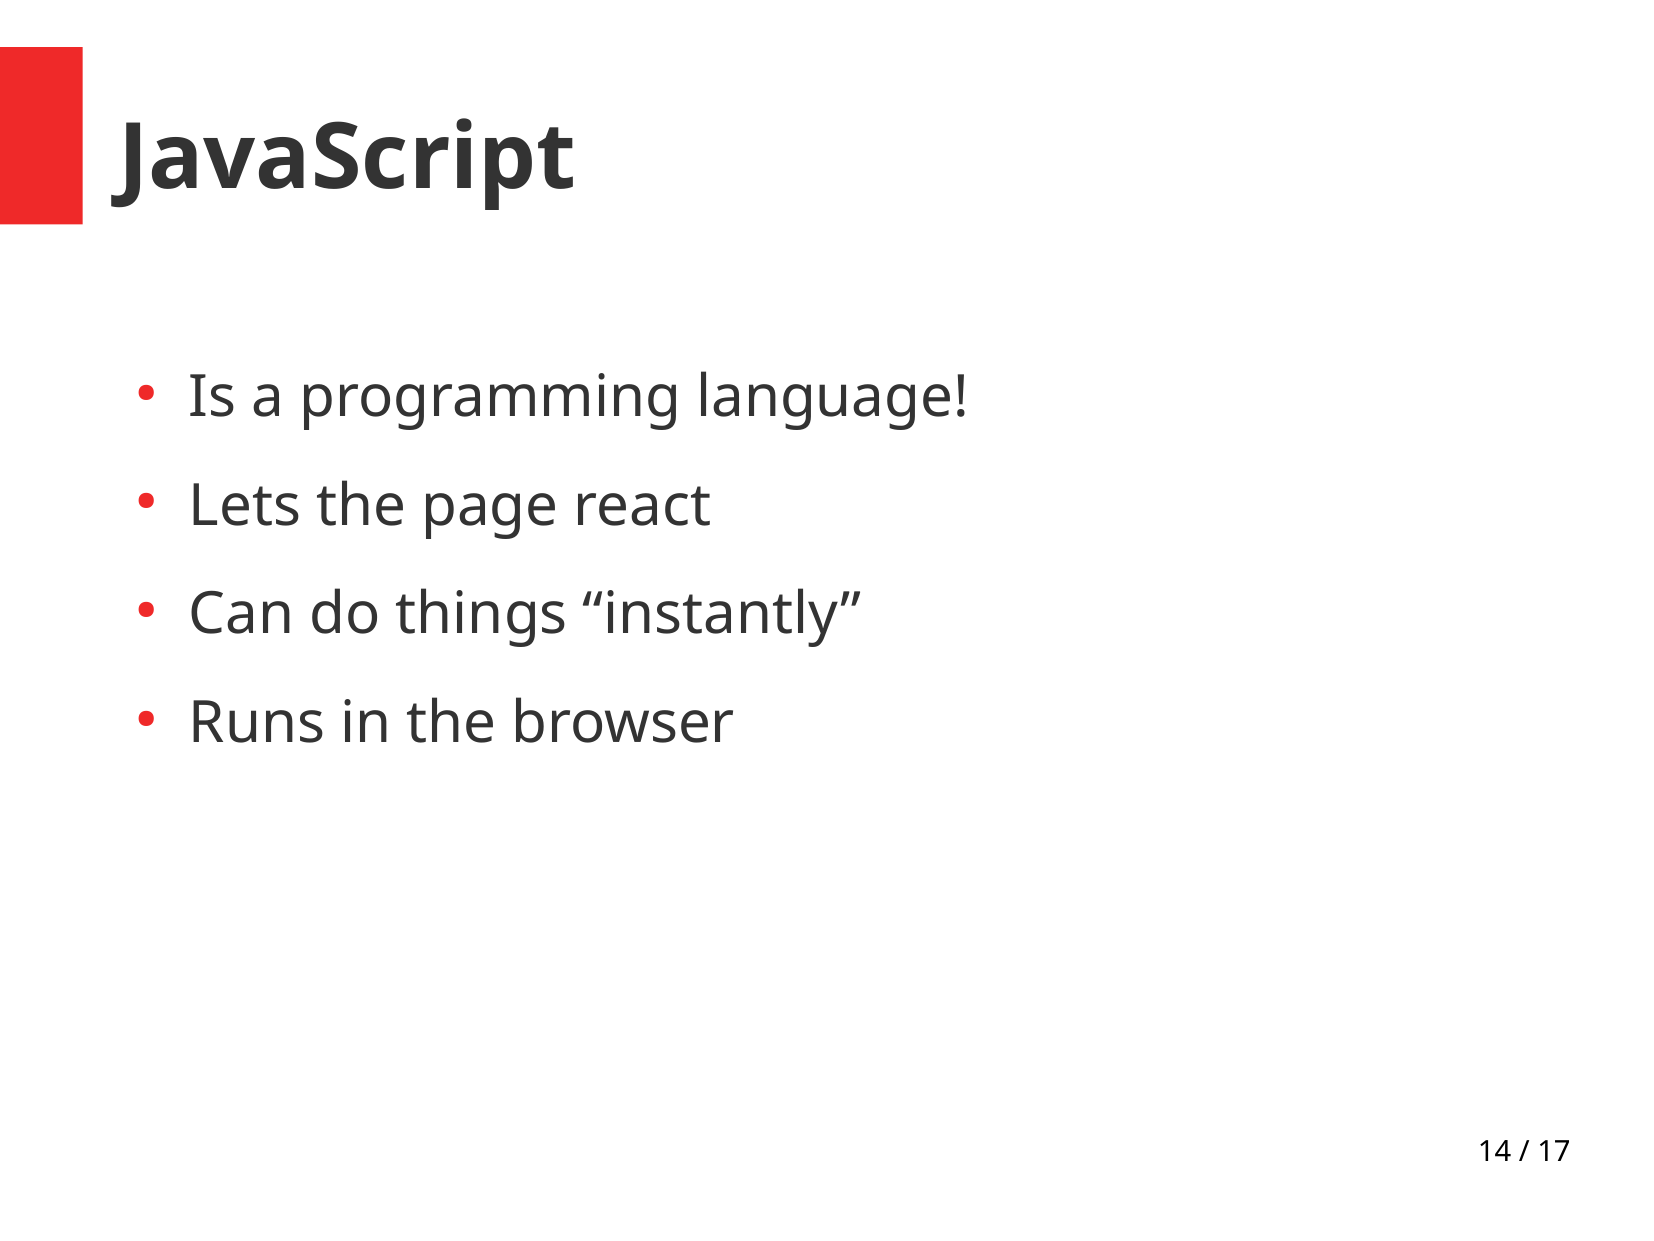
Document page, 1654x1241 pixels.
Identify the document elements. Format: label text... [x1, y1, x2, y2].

list Is a programming language! Lets the page react Can do things “instantly” Runs in the browser [118, 354, 1536, 1074]
title JavaScript [118, 49, 1571, 257]
